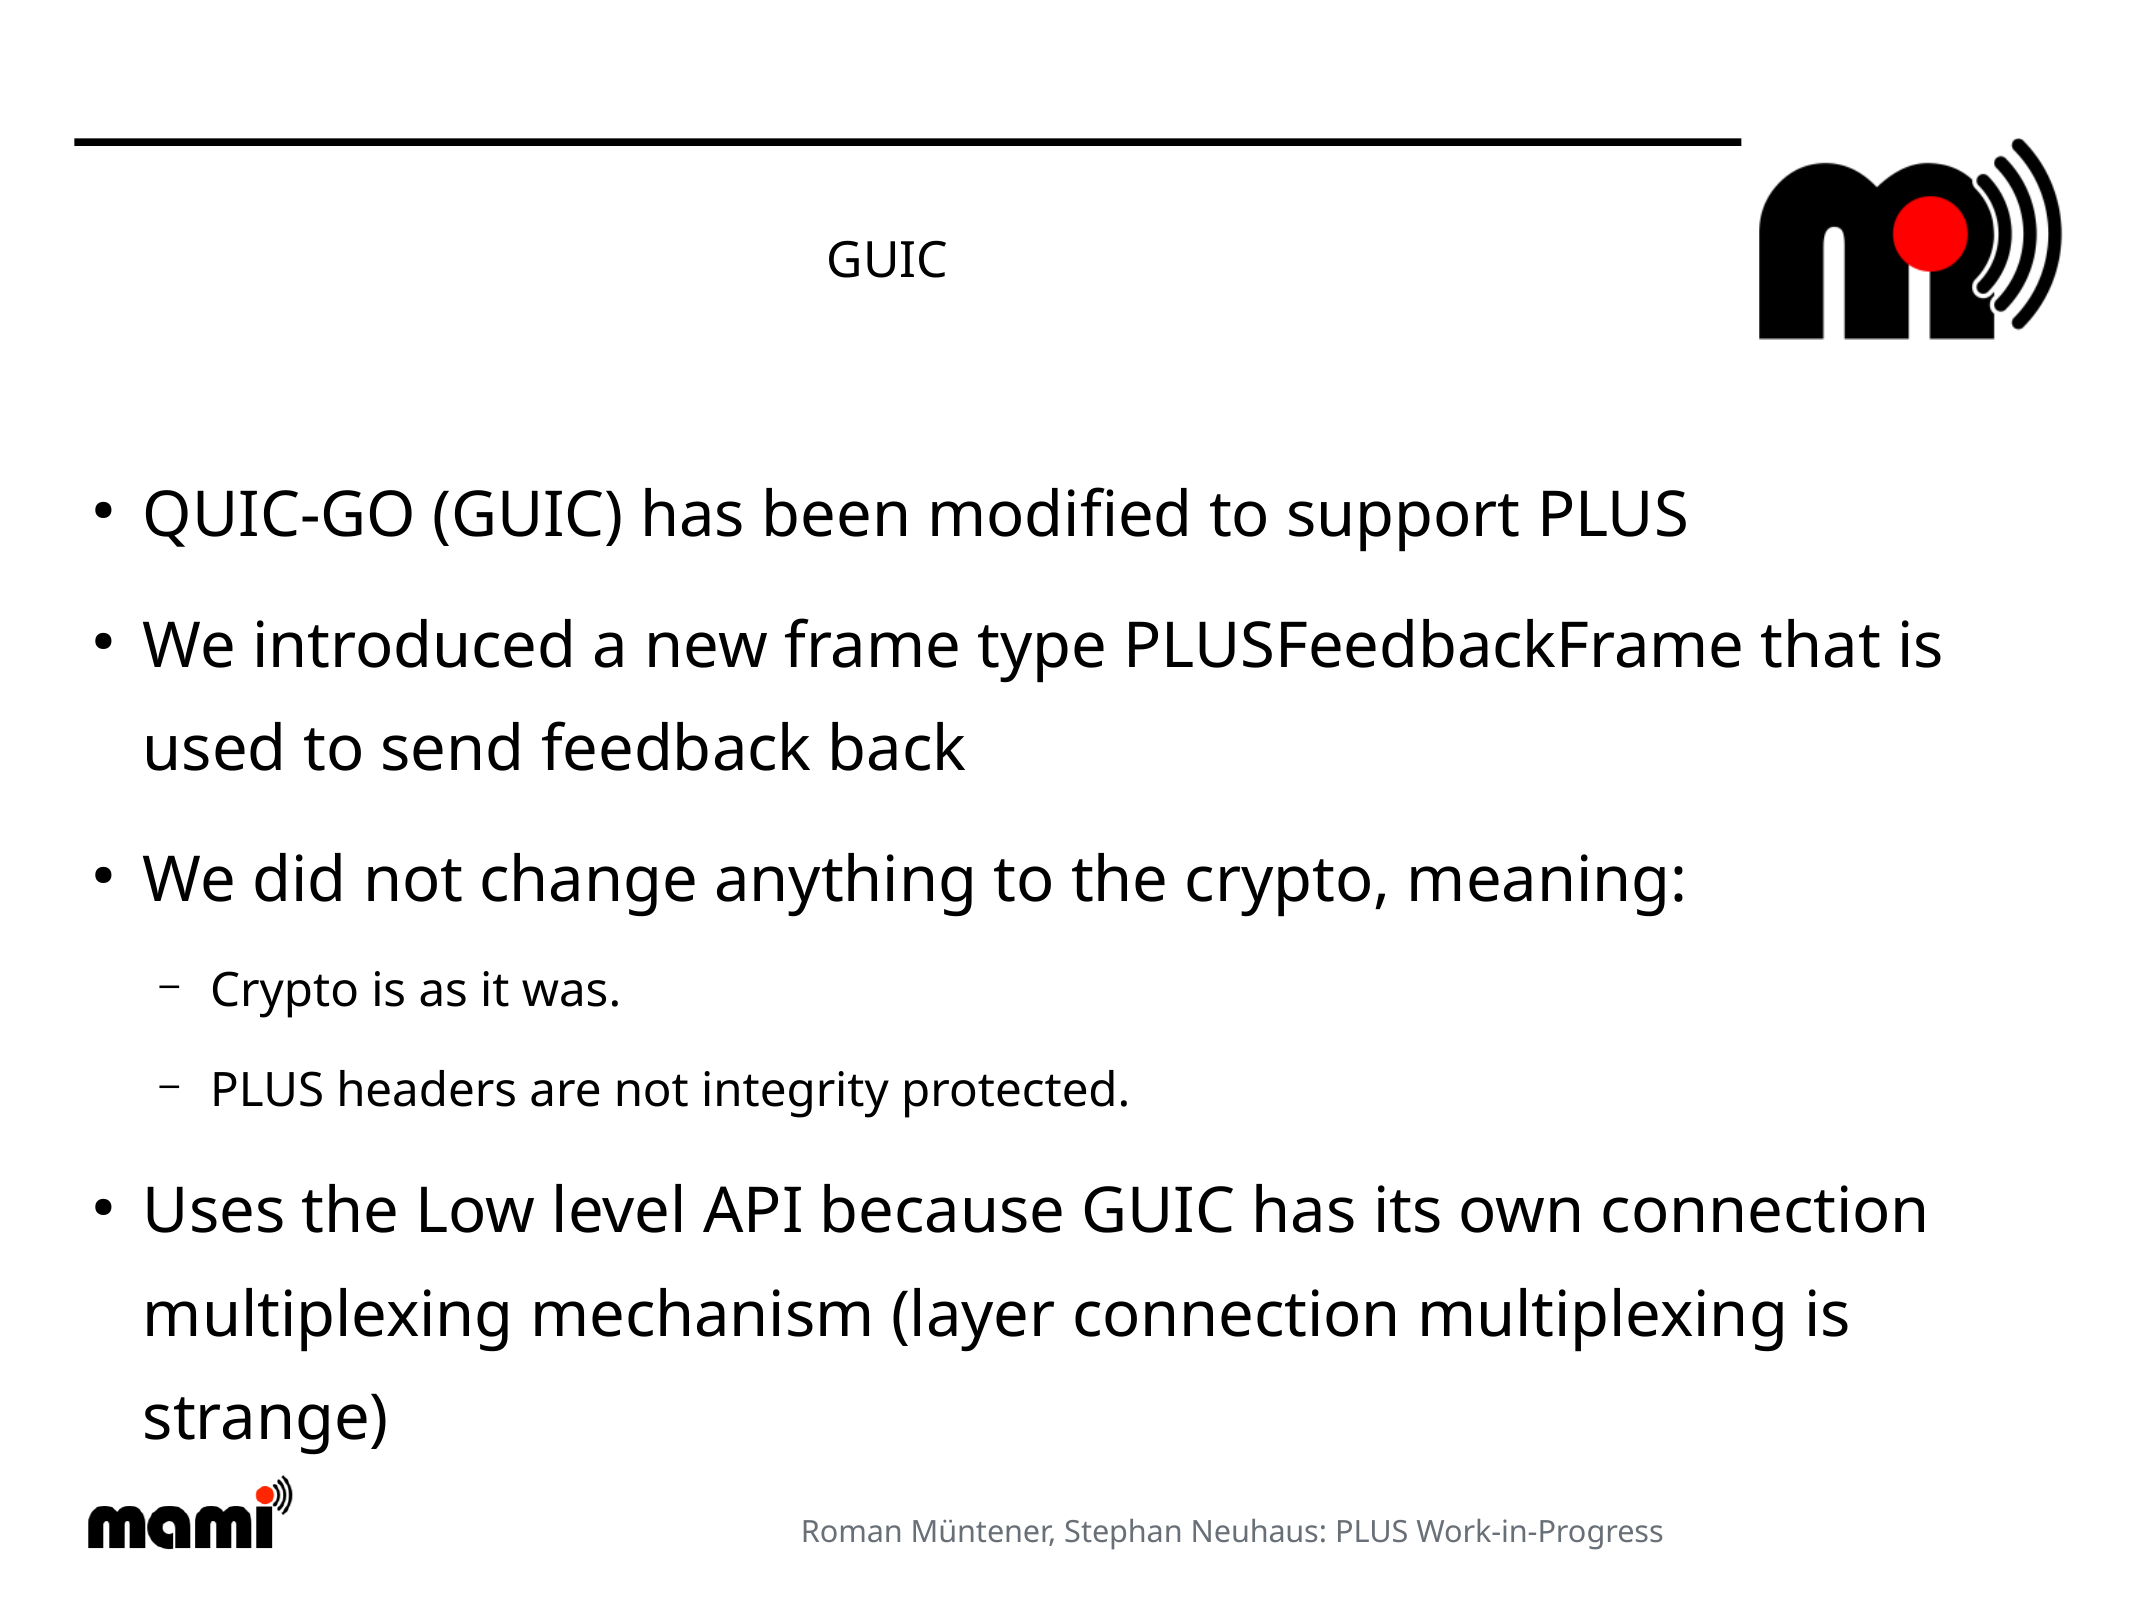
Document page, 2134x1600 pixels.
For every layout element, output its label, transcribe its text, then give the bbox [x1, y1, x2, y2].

picture [86, 1473, 294, 1552]
title GUIC [75, 144, 1700, 372]
list QUIC-GO (GUIC) has been modified to support PLUS We introduced a new frame type PLUSFeedbackFrame that is used to send feedback back We did not change anything to the crypto, meaning: Crypto is as it was. PLUS headers are not integrity protected. Uses the Low level API because GUIC has its own connection multiplexing mechanism (layer connection multiplexing is strange) [75, 451, 2053, 1462]
picture [1758, 138, 2065, 340]
